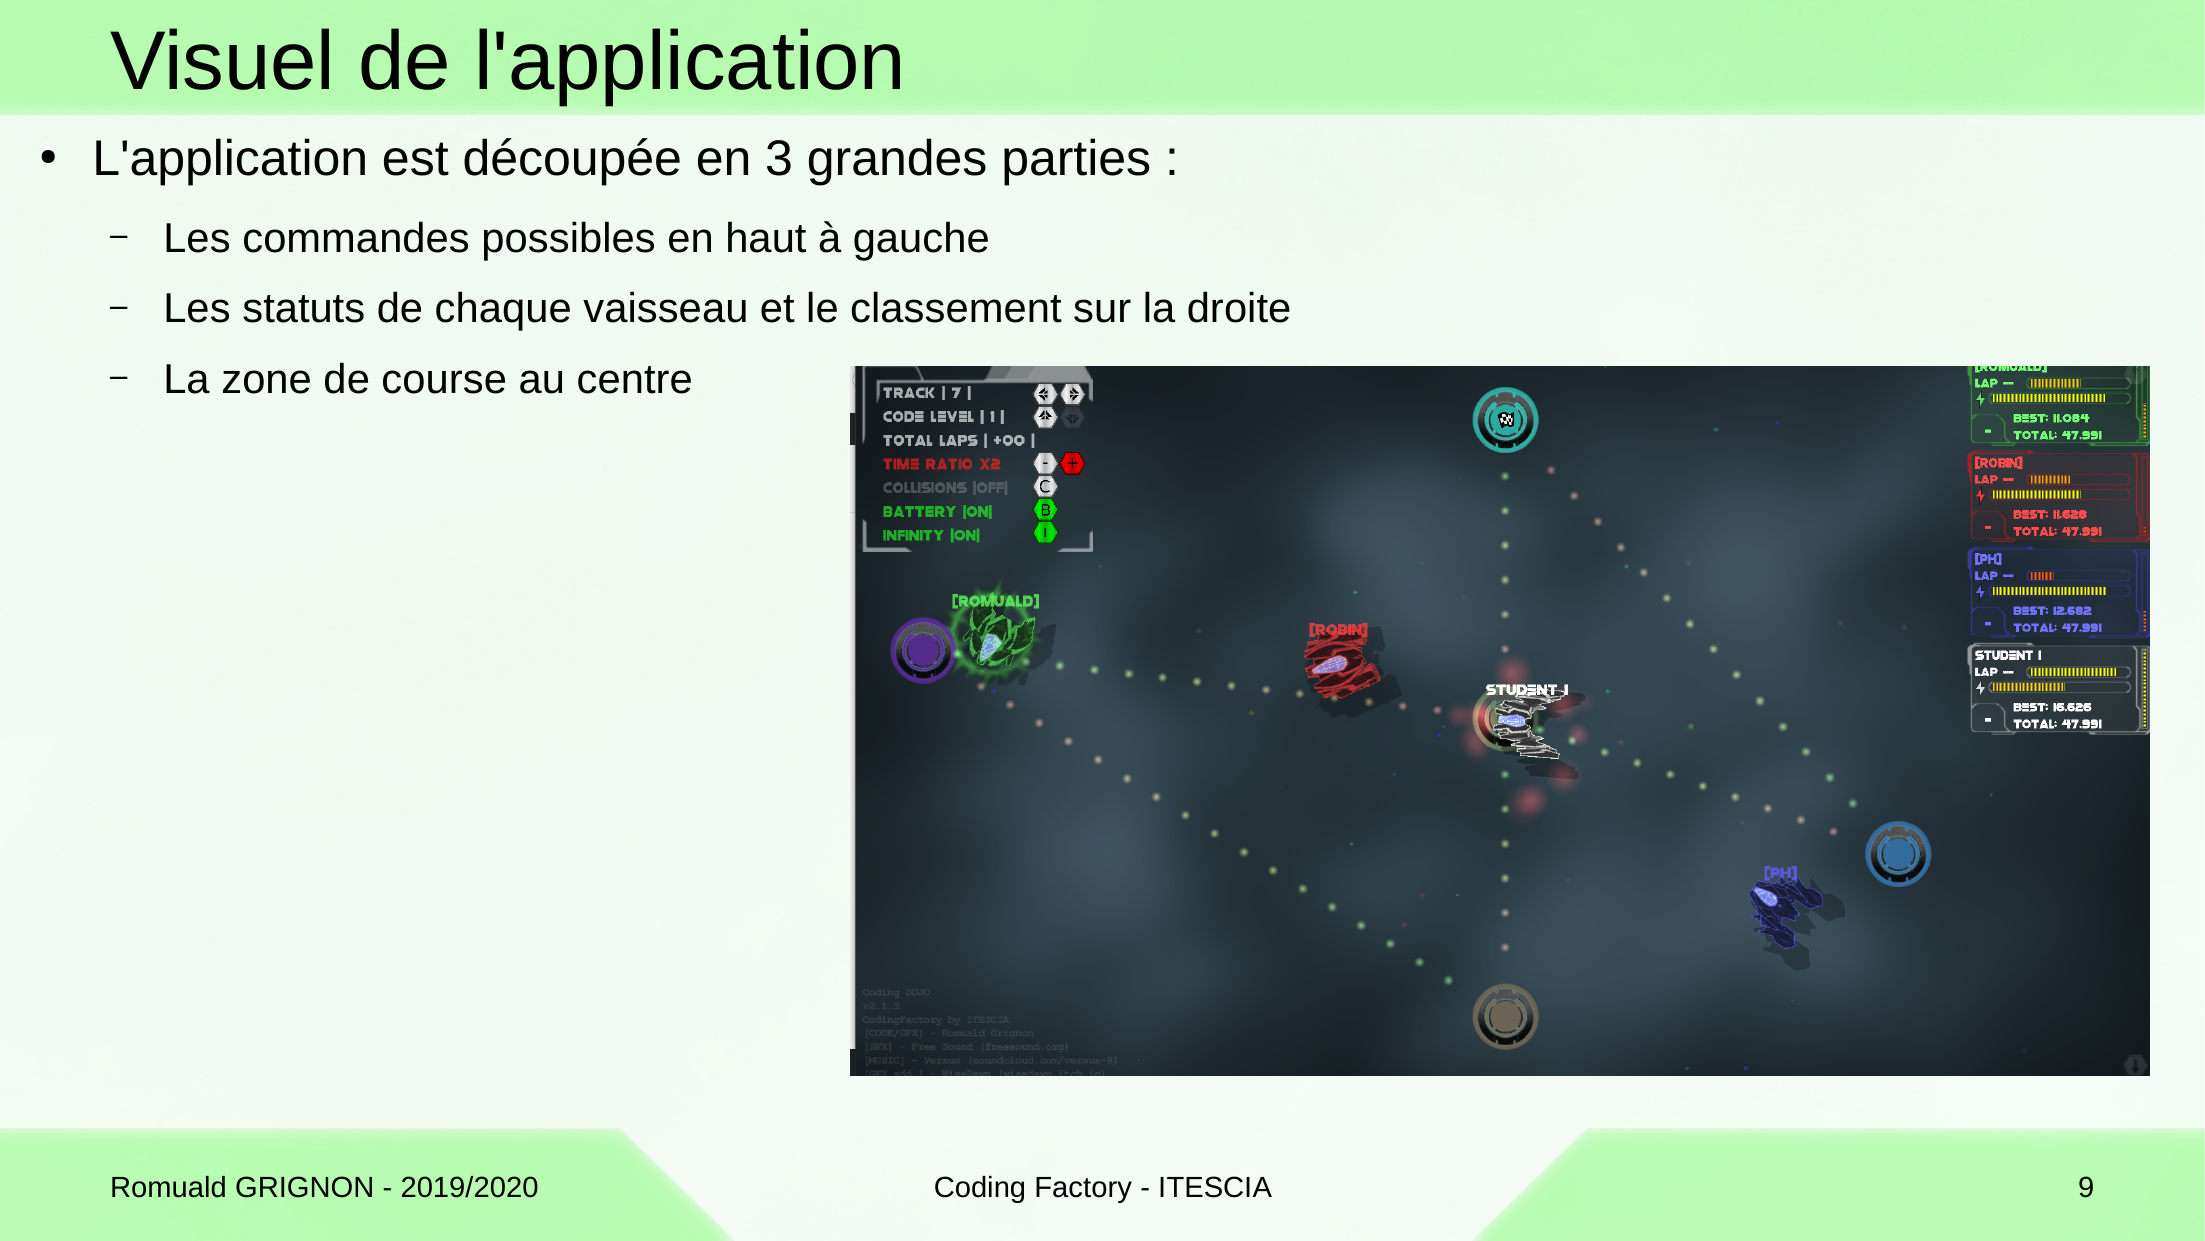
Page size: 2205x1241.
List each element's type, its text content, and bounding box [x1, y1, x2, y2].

title Visuel de l'application [110, 49, 2095, 257]
picture [0, 0, 2205, 1241]
list L'application est découpée en 3 grandes parties : Les commandes possibles en haut à gauche Les statuts de chaque vaisseau et le classement sur la droite La zone de course au centre [21, 200, 2006, 926]
